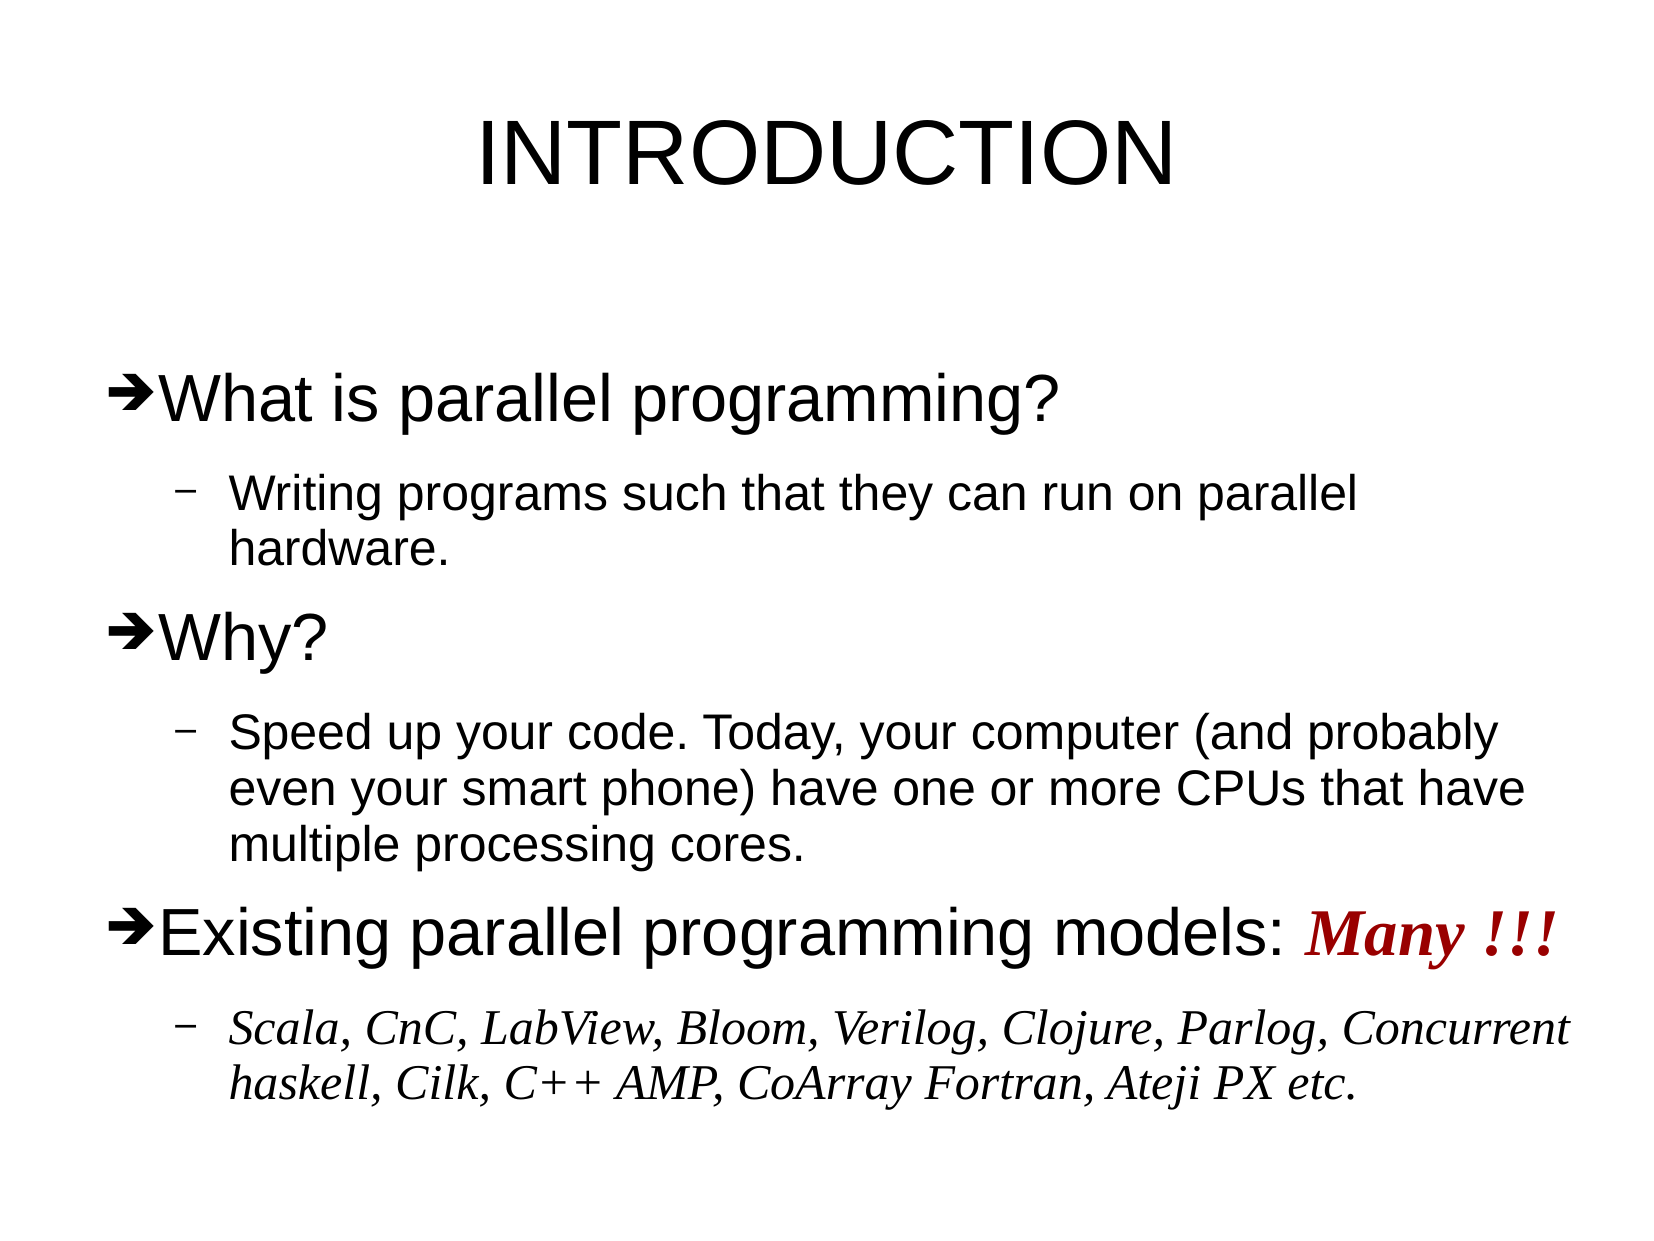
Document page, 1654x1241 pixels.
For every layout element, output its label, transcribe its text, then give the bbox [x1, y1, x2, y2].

title INTRODUCTION [82, 49, 1571, 257]
list What is parallel programming? Writing programs such that they can run on parallel hardware. Why? Speed up your code. Today, your computer (and probably even your smart phone) have one or more CPUs that have multiple processing cores. Existing parallel programming models: Many !!! Scala, CnC, LabView, Bloom, Verilog, Clojure, Parlog, Concurrent haskell, Cilk, C++ AMP, CoArray Fortran, Ateji PX etc. [86, 256, 1576, 1170]
